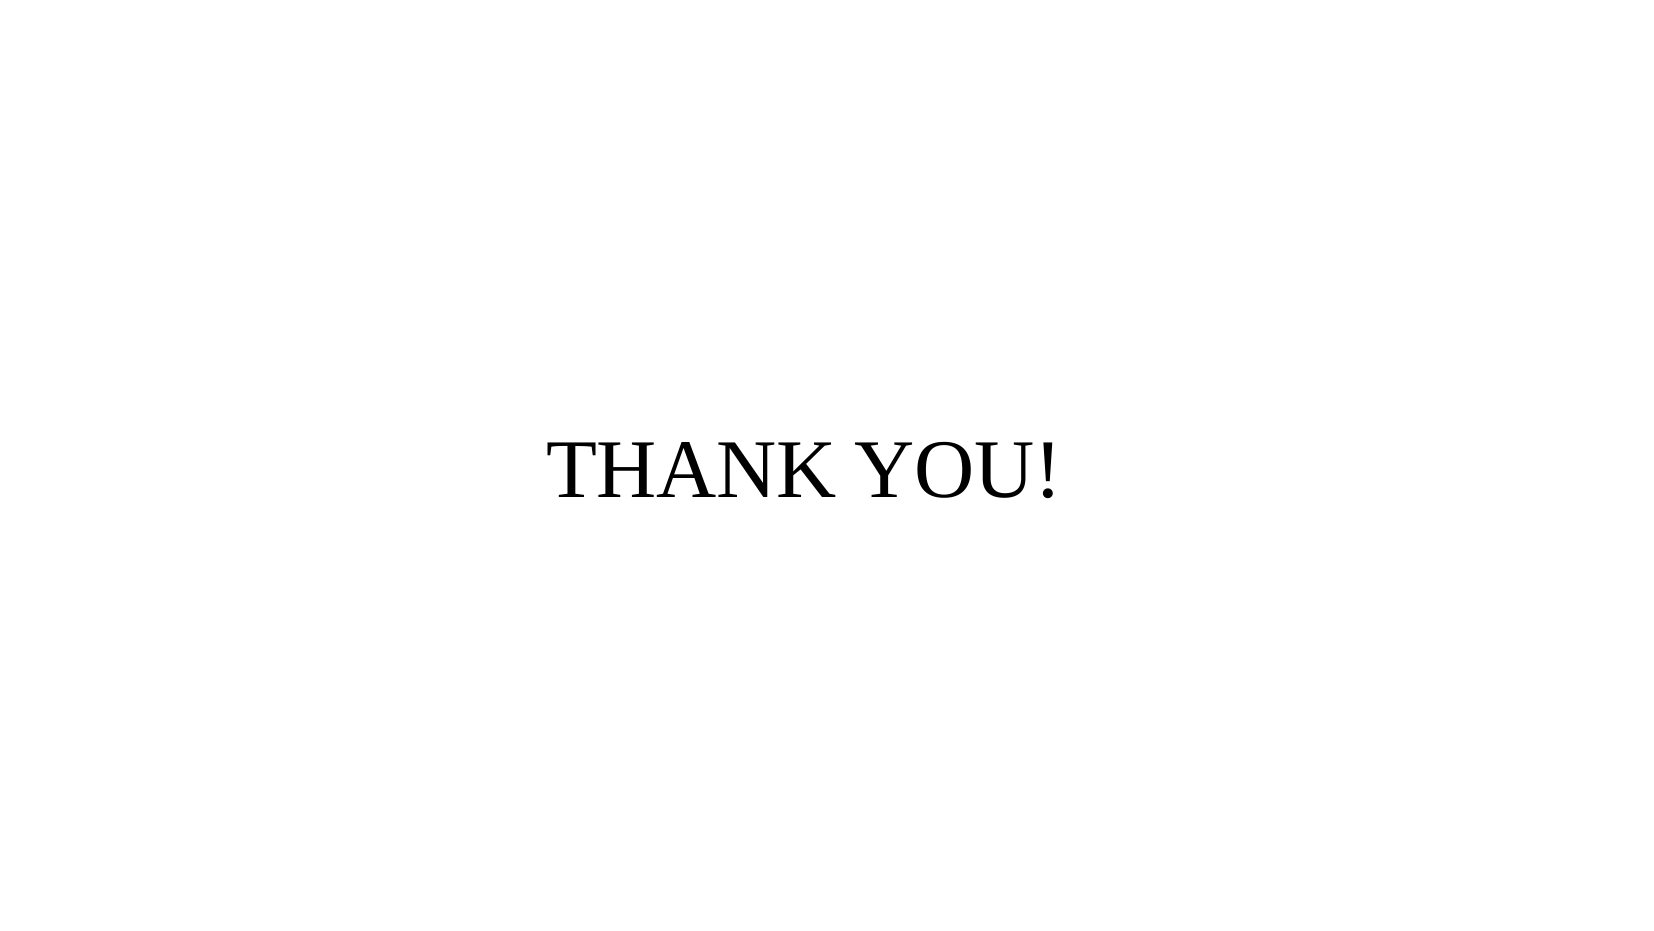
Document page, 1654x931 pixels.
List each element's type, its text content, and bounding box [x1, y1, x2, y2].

text_box THANK YOU! [531, 406, 1138, 524]
